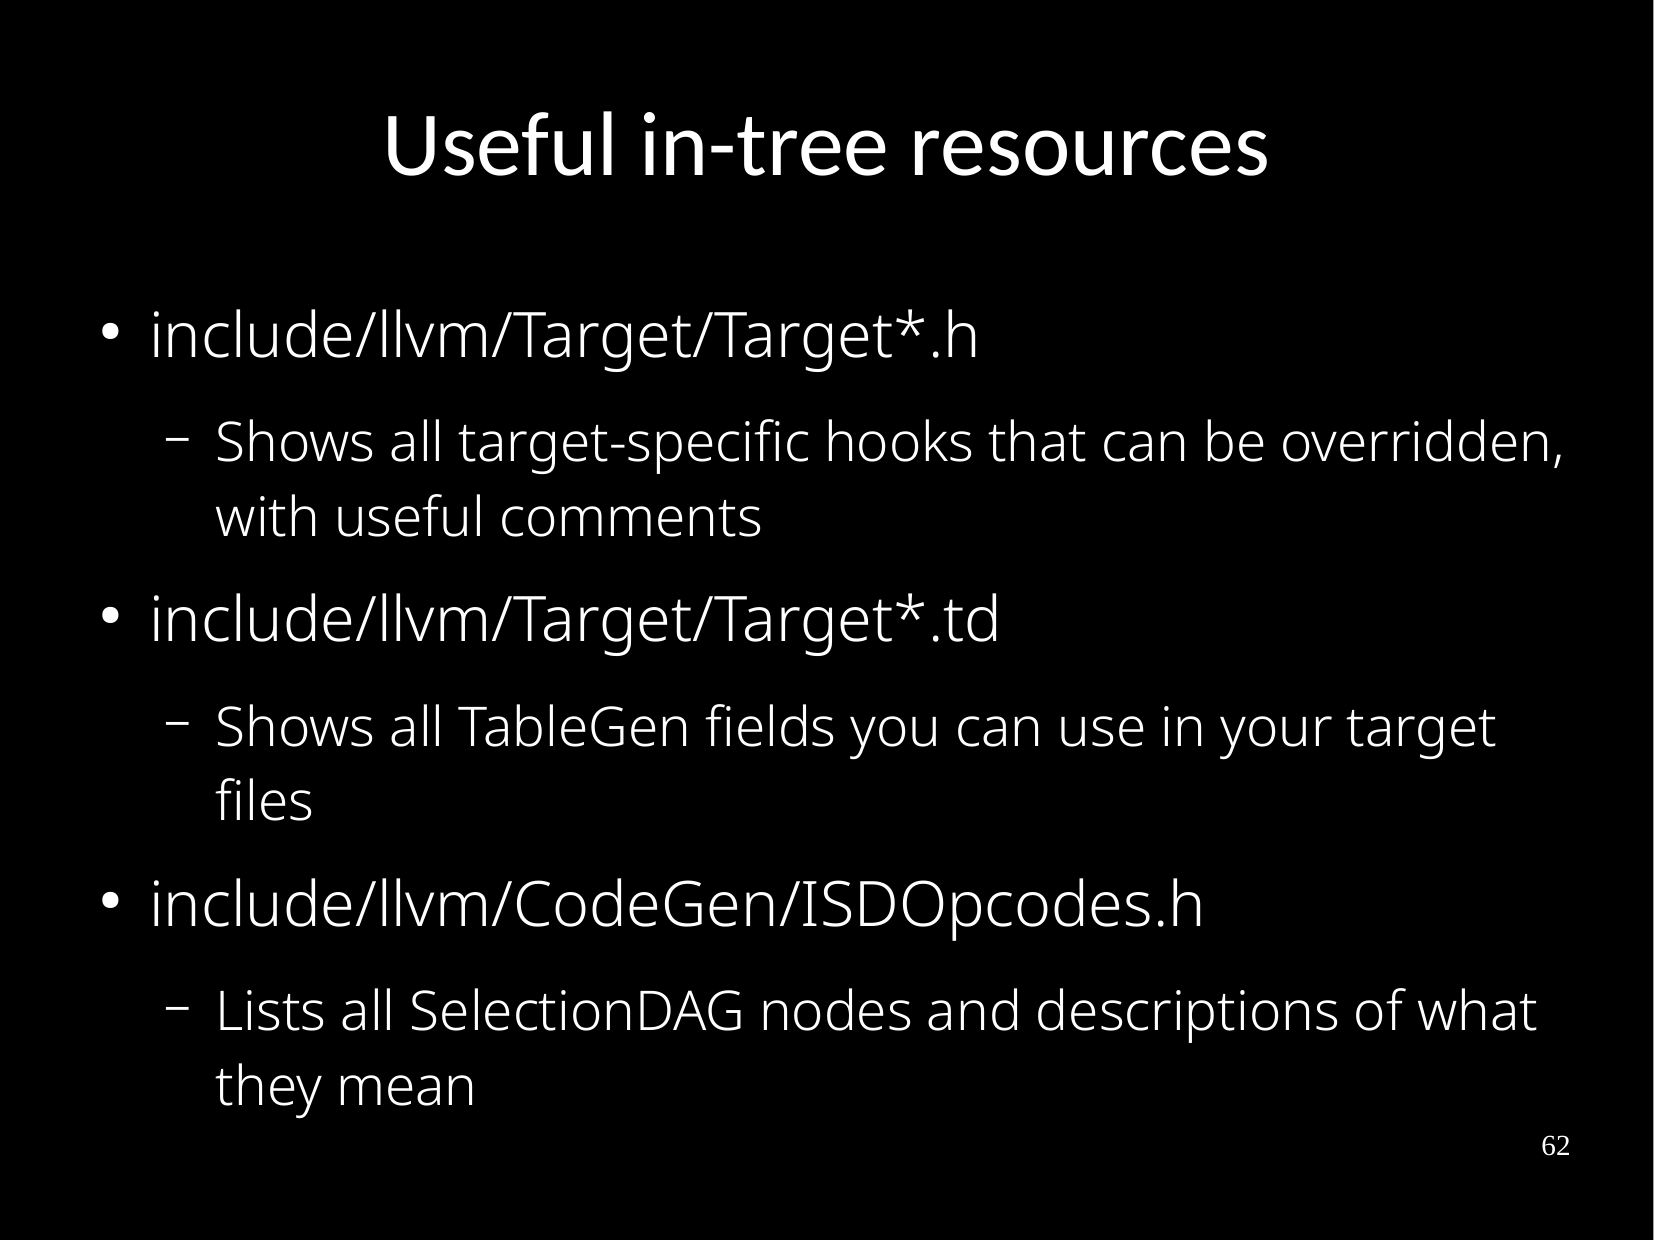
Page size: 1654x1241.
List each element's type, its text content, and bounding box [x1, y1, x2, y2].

list include/llvm/Target/Target*.h Shows all target-specific hooks that can be overridden, with useful comments include/llvm/Target/Target*.td Shows all TableGen fields you can use in your target files include/llvm/CodeGen/ISDOpcodes.h Lists all SelectionDAG nodes and descriptions of what they mean [82, 290, 1571, 1123]
title Useful in-tree resources [82, 49, 1571, 257]
